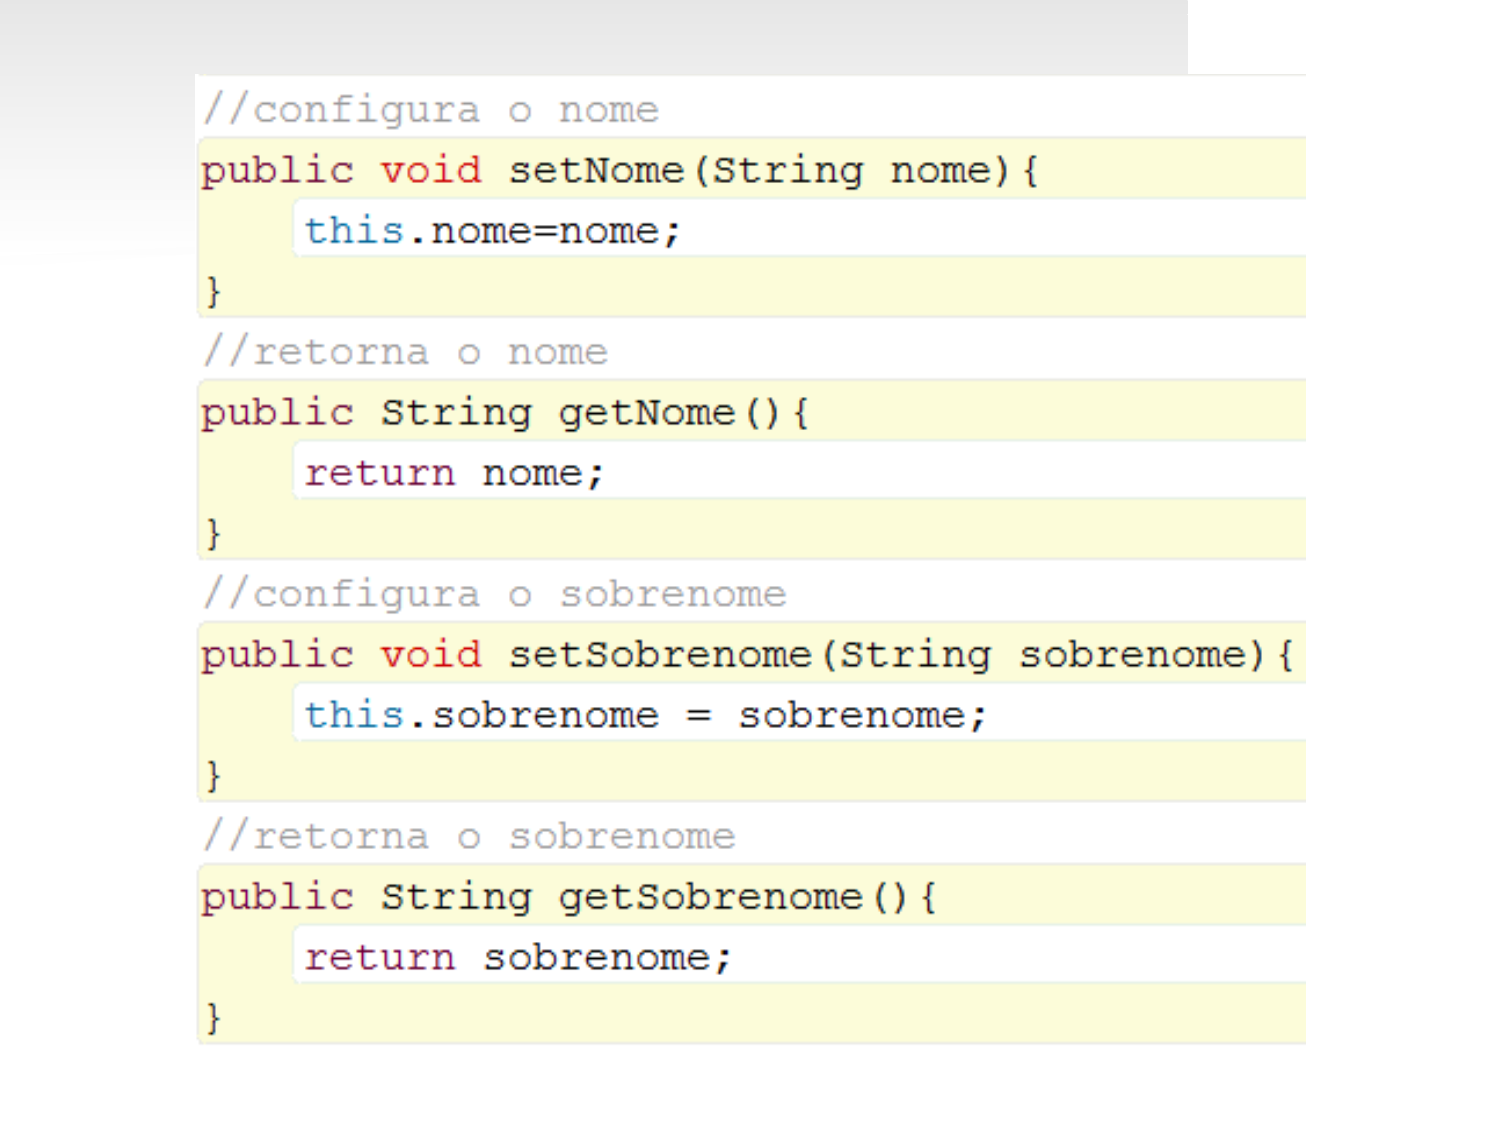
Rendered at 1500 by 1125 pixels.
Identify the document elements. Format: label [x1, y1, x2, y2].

picture [195, 74, 1306, 1051]
